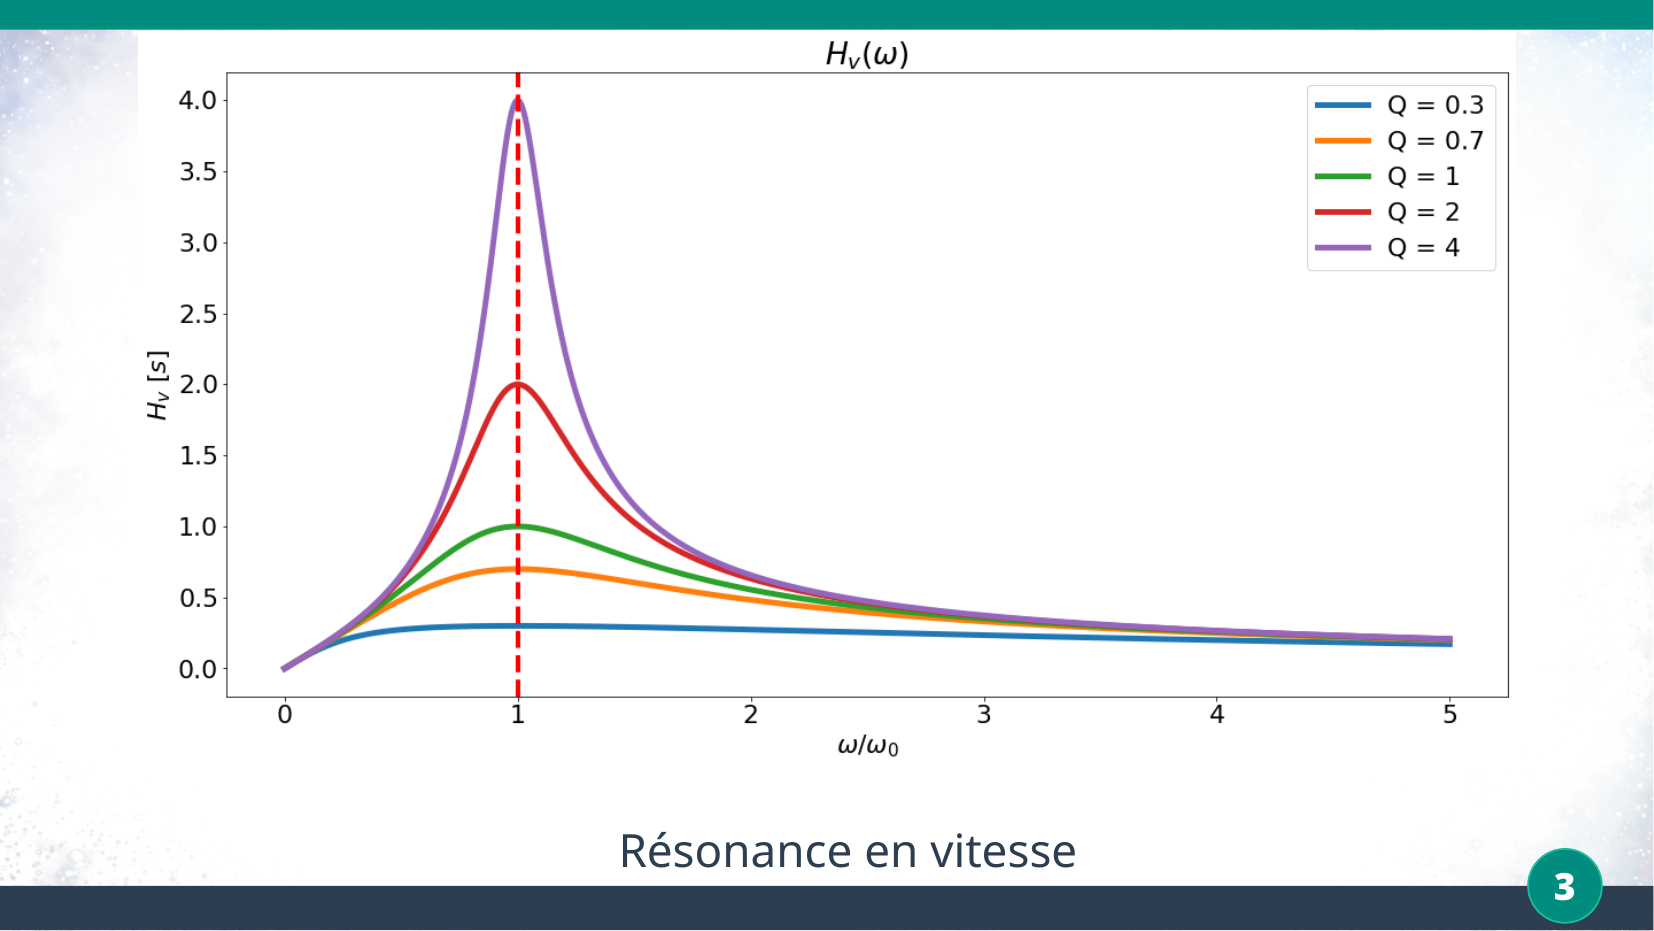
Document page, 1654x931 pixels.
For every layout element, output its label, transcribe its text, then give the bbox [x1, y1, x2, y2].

picture [0, 30, 1654, 885]
text_box Résonance en vitesse [603, 813, 1050, 886]
